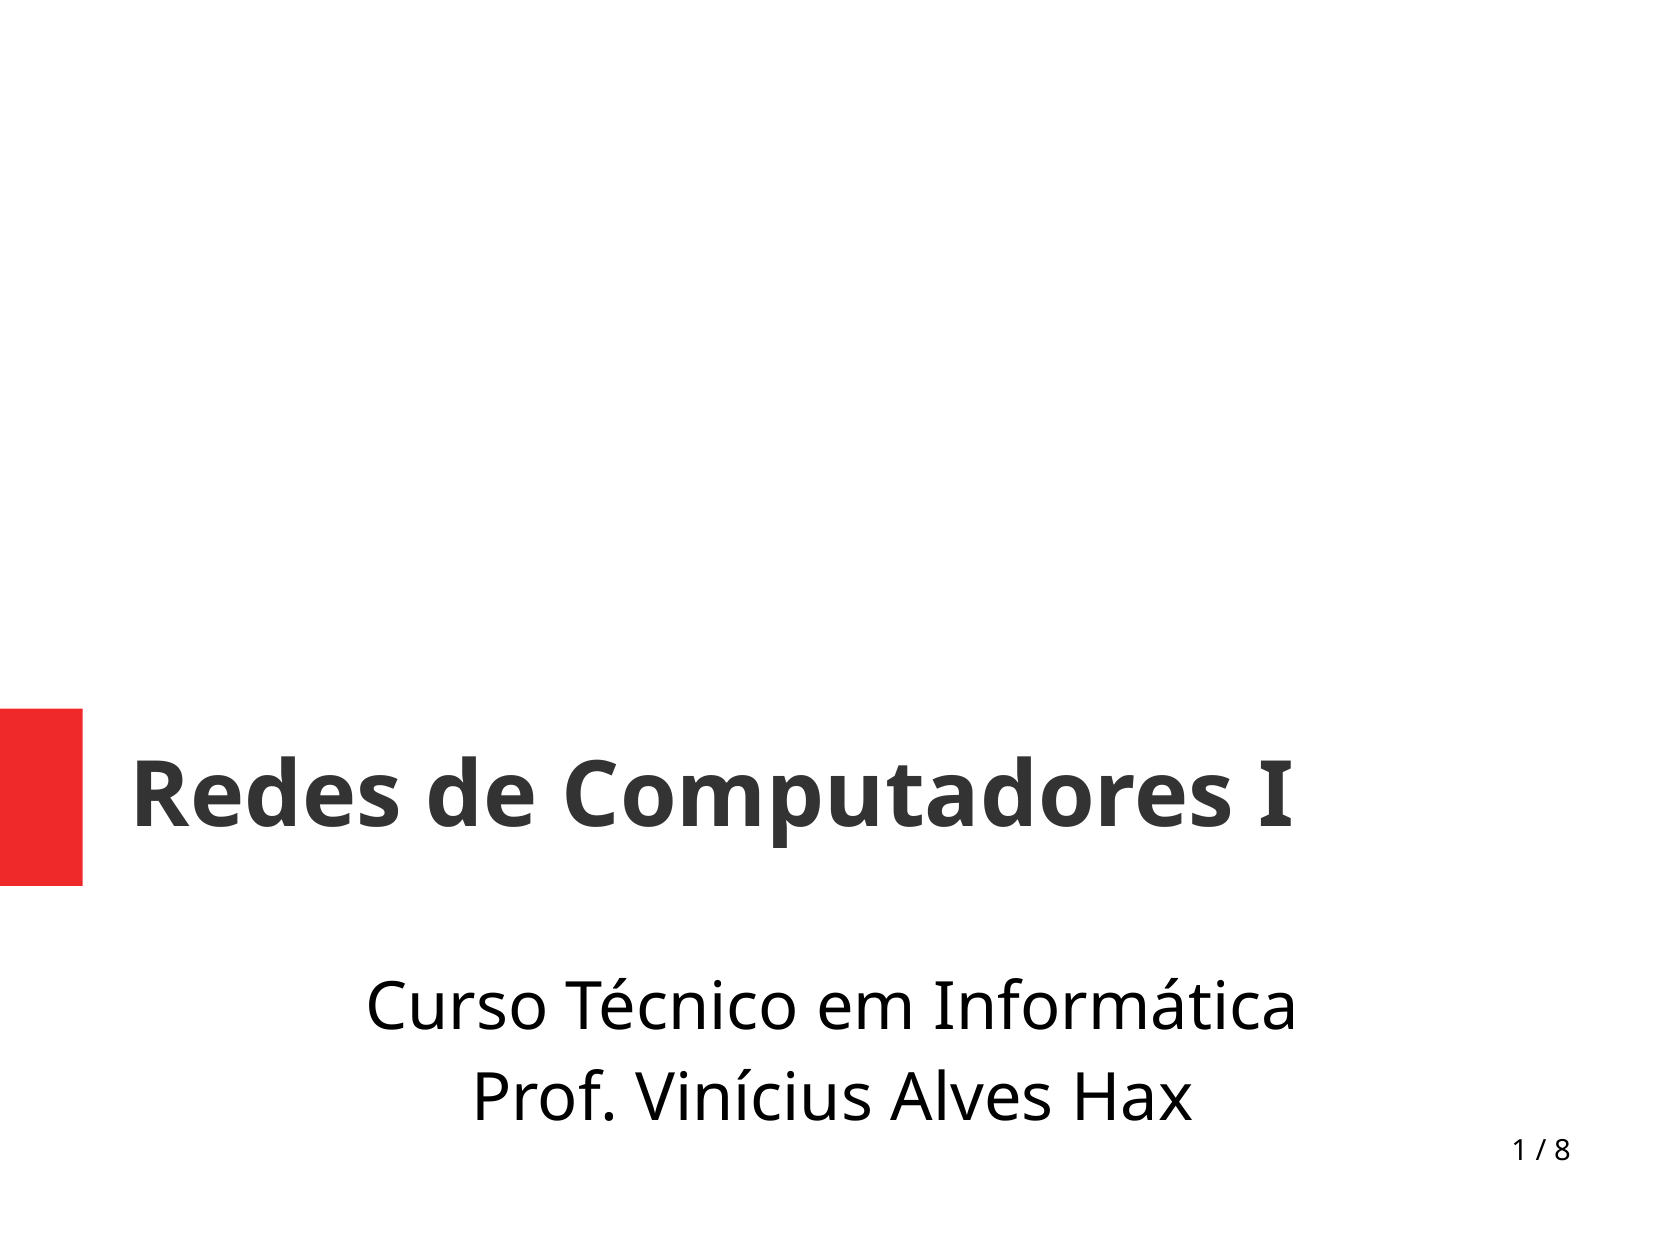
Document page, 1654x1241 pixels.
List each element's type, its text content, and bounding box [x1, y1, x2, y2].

title Redes de Computadores I [129, 616, 1536, 966]
subtitle Curso Técnico em Informática Prof. Vinícius Alves Hax [129, 968, 1536, 1130]
